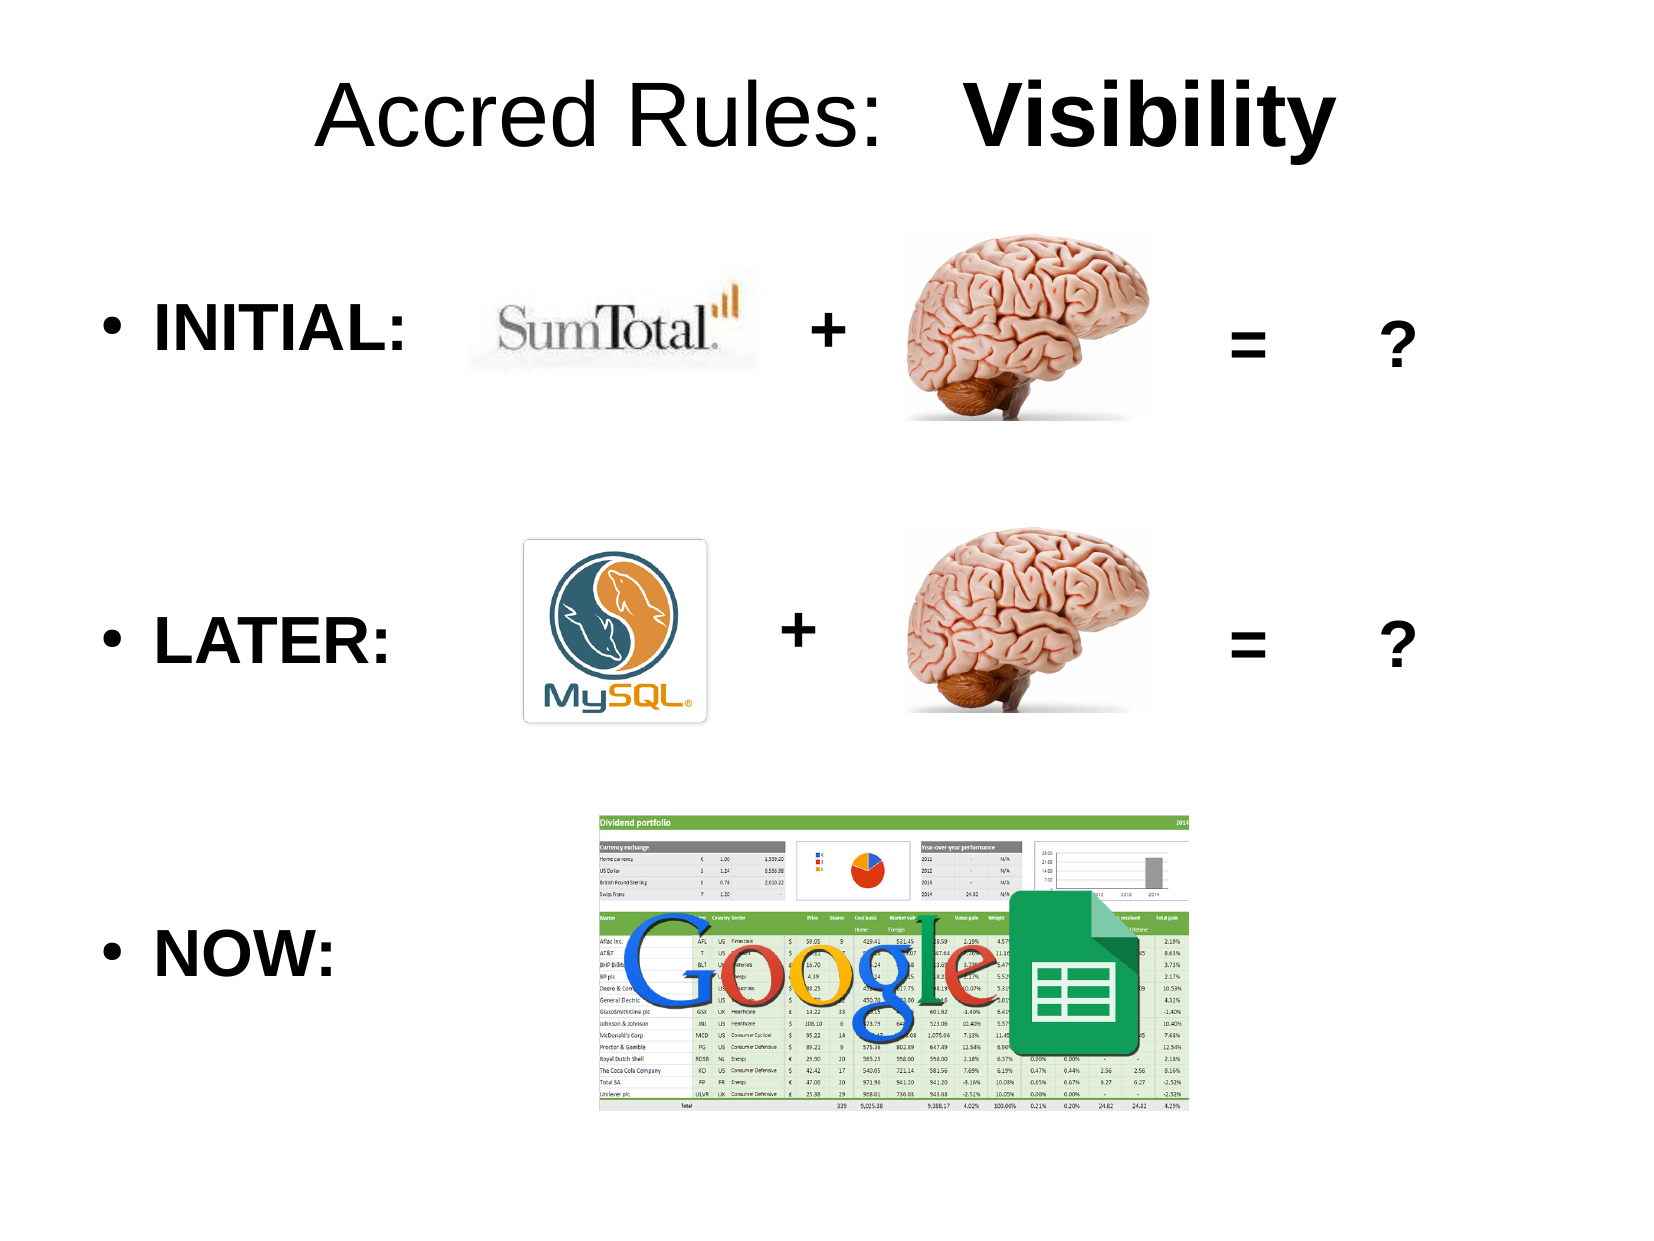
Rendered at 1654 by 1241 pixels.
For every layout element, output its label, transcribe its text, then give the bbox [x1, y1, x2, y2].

picture [899, 525, 1152, 713]
list INITIAL: LATER: NOW: [82, 290, 435, 1010]
picture [599, 815, 1189, 1111]
text_box + [794, 285, 885, 375]
picture [899, 232, 1152, 421]
title Accred Rules: Visibility [82, 49, 1571, 181]
text_box = ? [1214, 600, 1515, 691]
picture [461, 255, 765, 373]
text_box = ? [1214, 300, 1515, 391]
picture [509, 525, 720, 736]
text_box + [764, 585, 855, 675]
